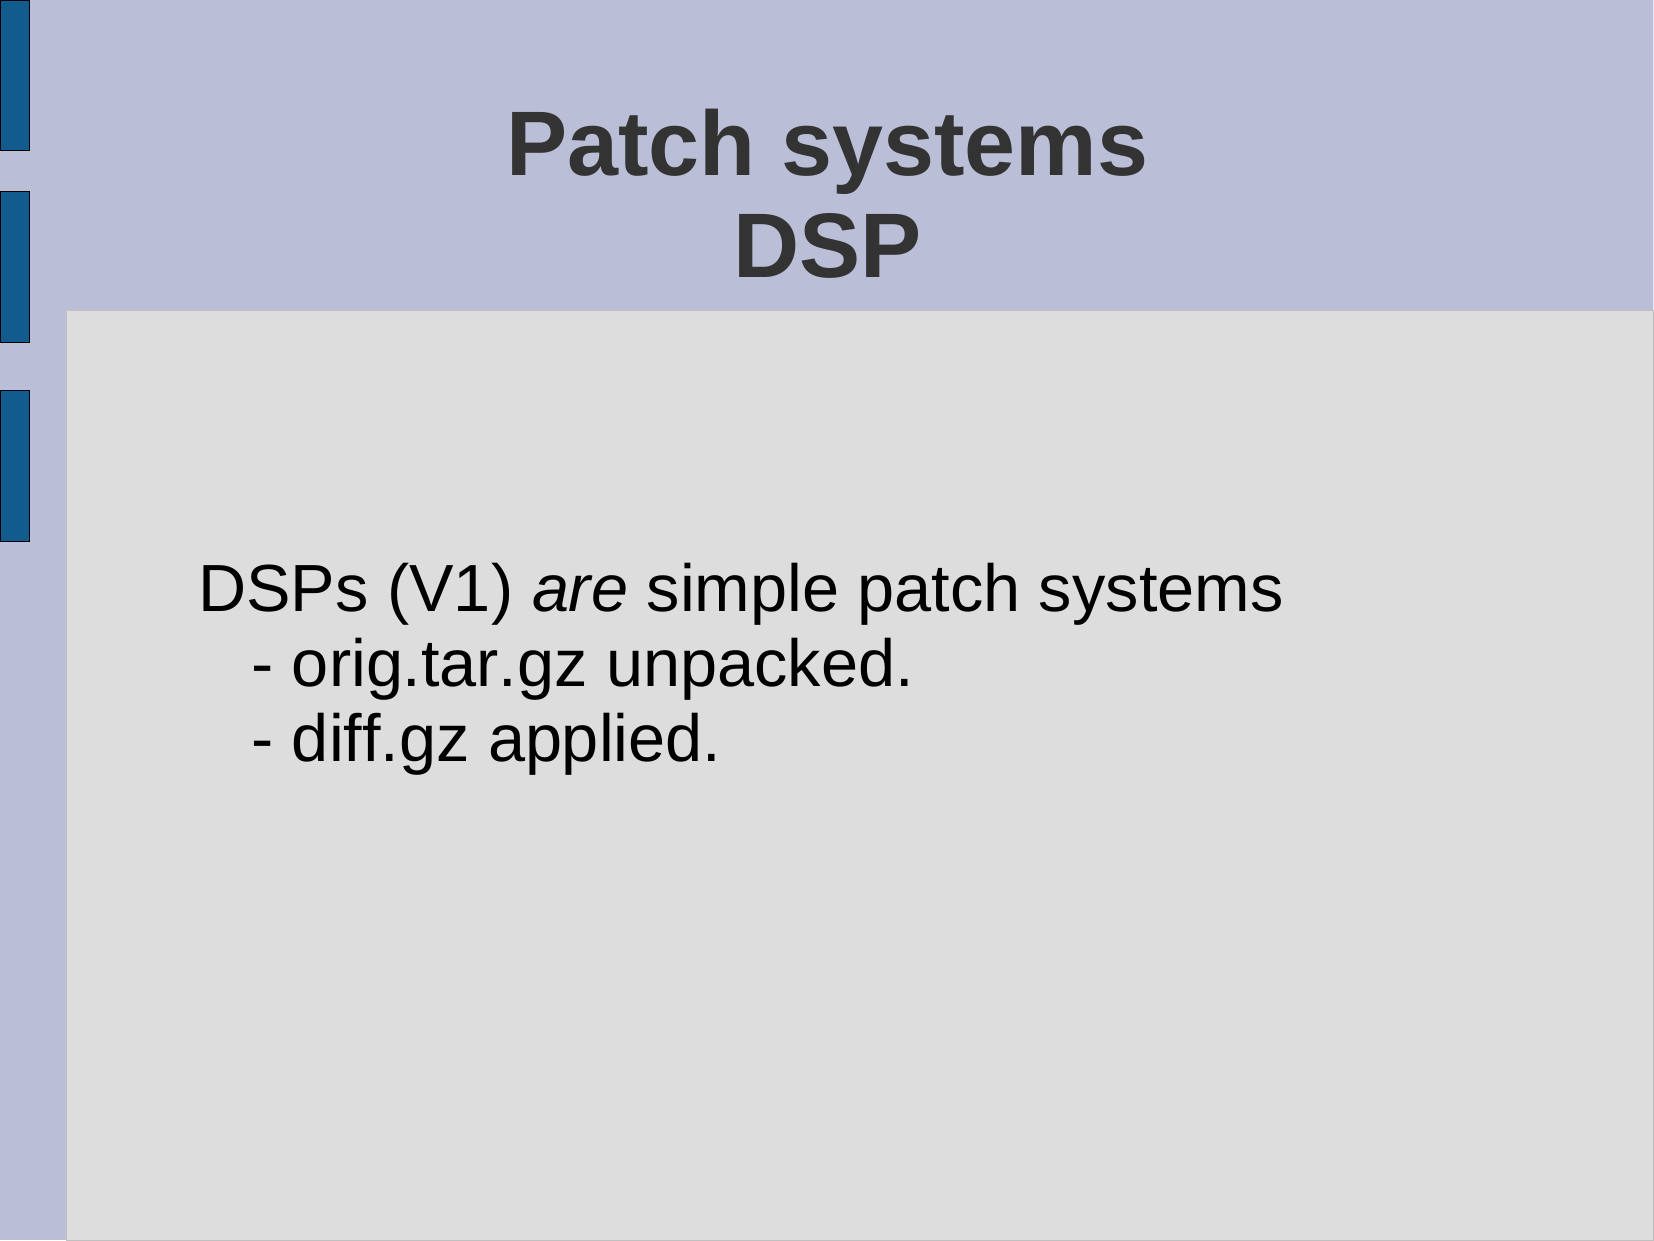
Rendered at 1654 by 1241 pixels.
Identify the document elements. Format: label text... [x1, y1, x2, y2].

title Patch systems DSP [121, 91, 1534, 299]
list DSPs (V1) are simple patch systems - orig.tar.gz unpacked. - diff.gz applied. [180, 551, 1447, 916]
